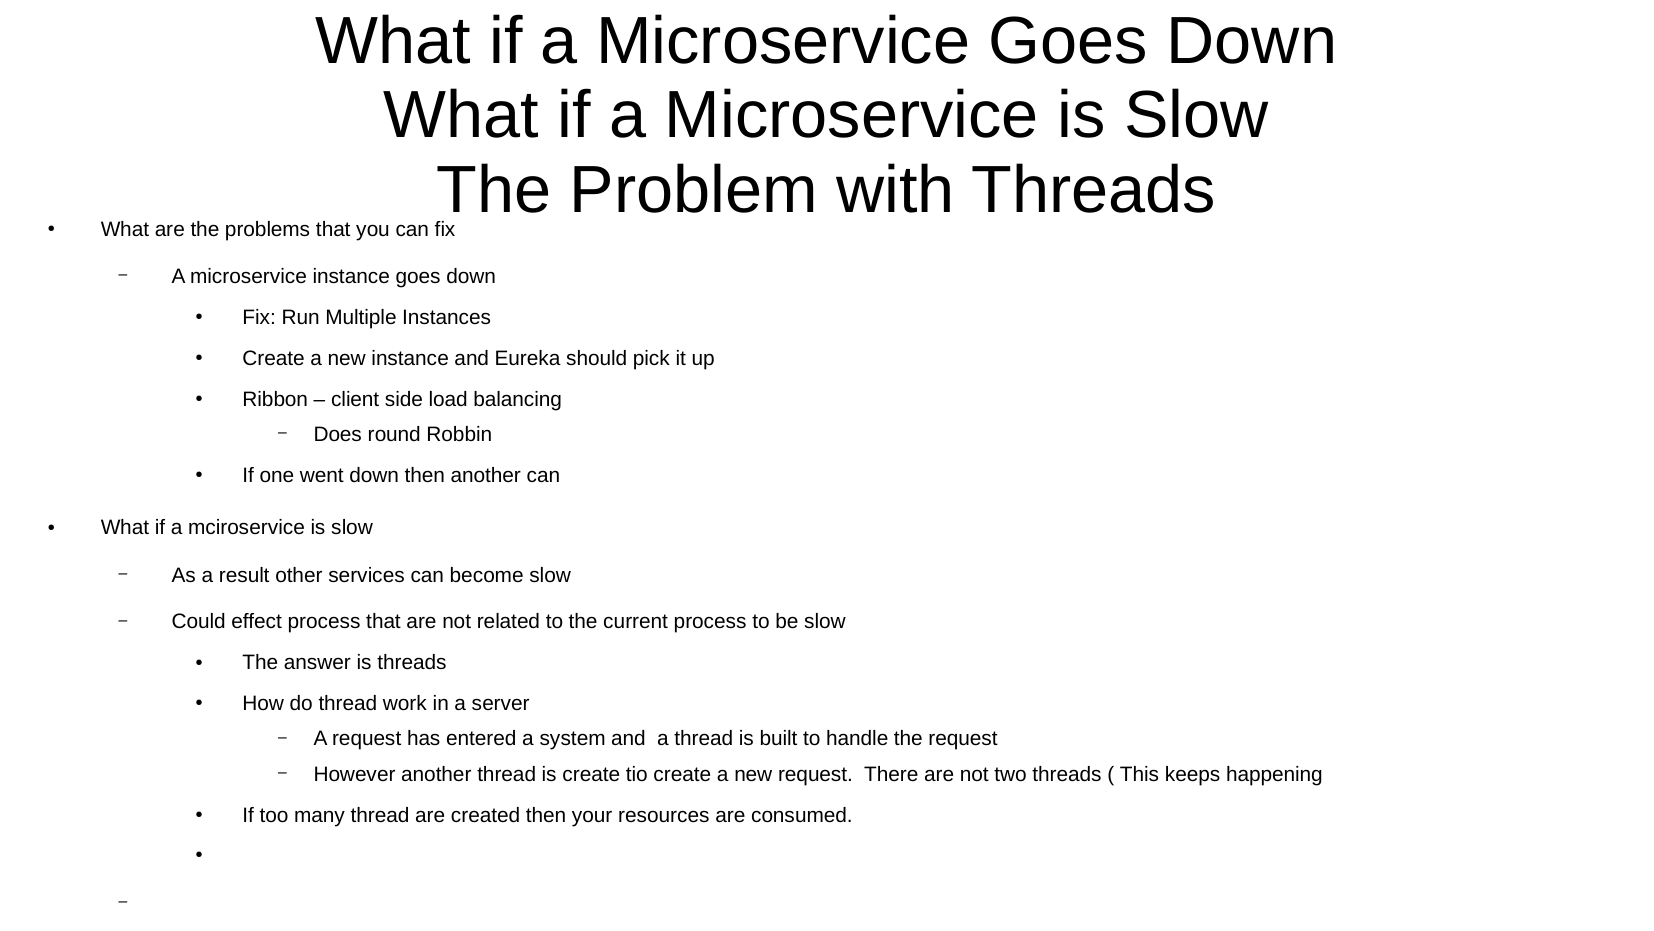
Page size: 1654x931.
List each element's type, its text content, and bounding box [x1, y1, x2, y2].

list What are the problems that you can fix A microservice instance goes down Fix: Run Multiple Instances Create a new instance and Eureka should pick it up Ribbon – client side load balancing Does round Robbin If one went down then another can What if a mciroservice is slow As a result other services can become slow Could effect process that are not related to the current process to be slow The answer is threads How do thread work in a server A request has entered a system and a thread is built to handle the request However another thread is create tio create a new request. There are not two threads ( This keeps happening If too many thread are created then your resources are consumed. [30, 217, 1571, 916]
title What if a Microservice Goes Down What if a Microservice is Slow The Problem with Threads [82, 2, 1571, 217]
